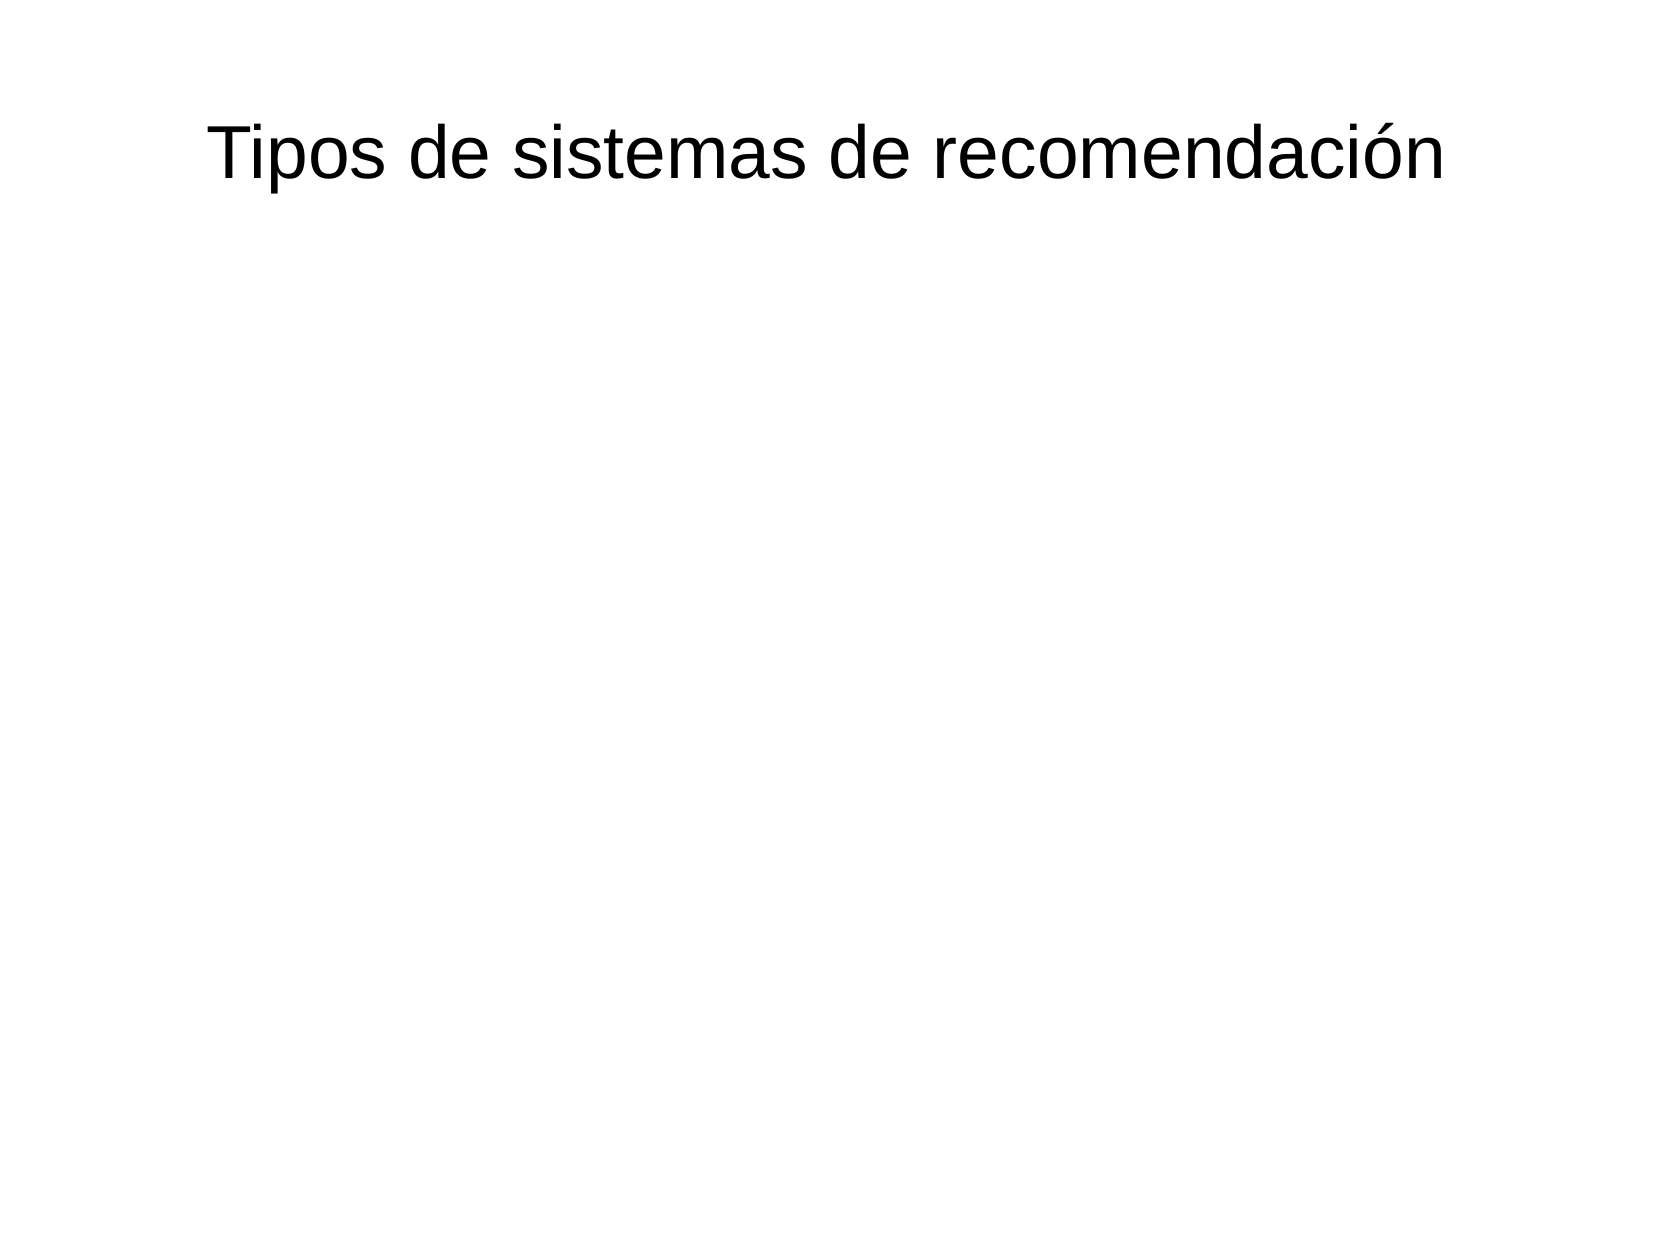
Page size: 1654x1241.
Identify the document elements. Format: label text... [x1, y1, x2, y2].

title Tipos de sistemas de recomendación [82, 49, 1571, 257]
